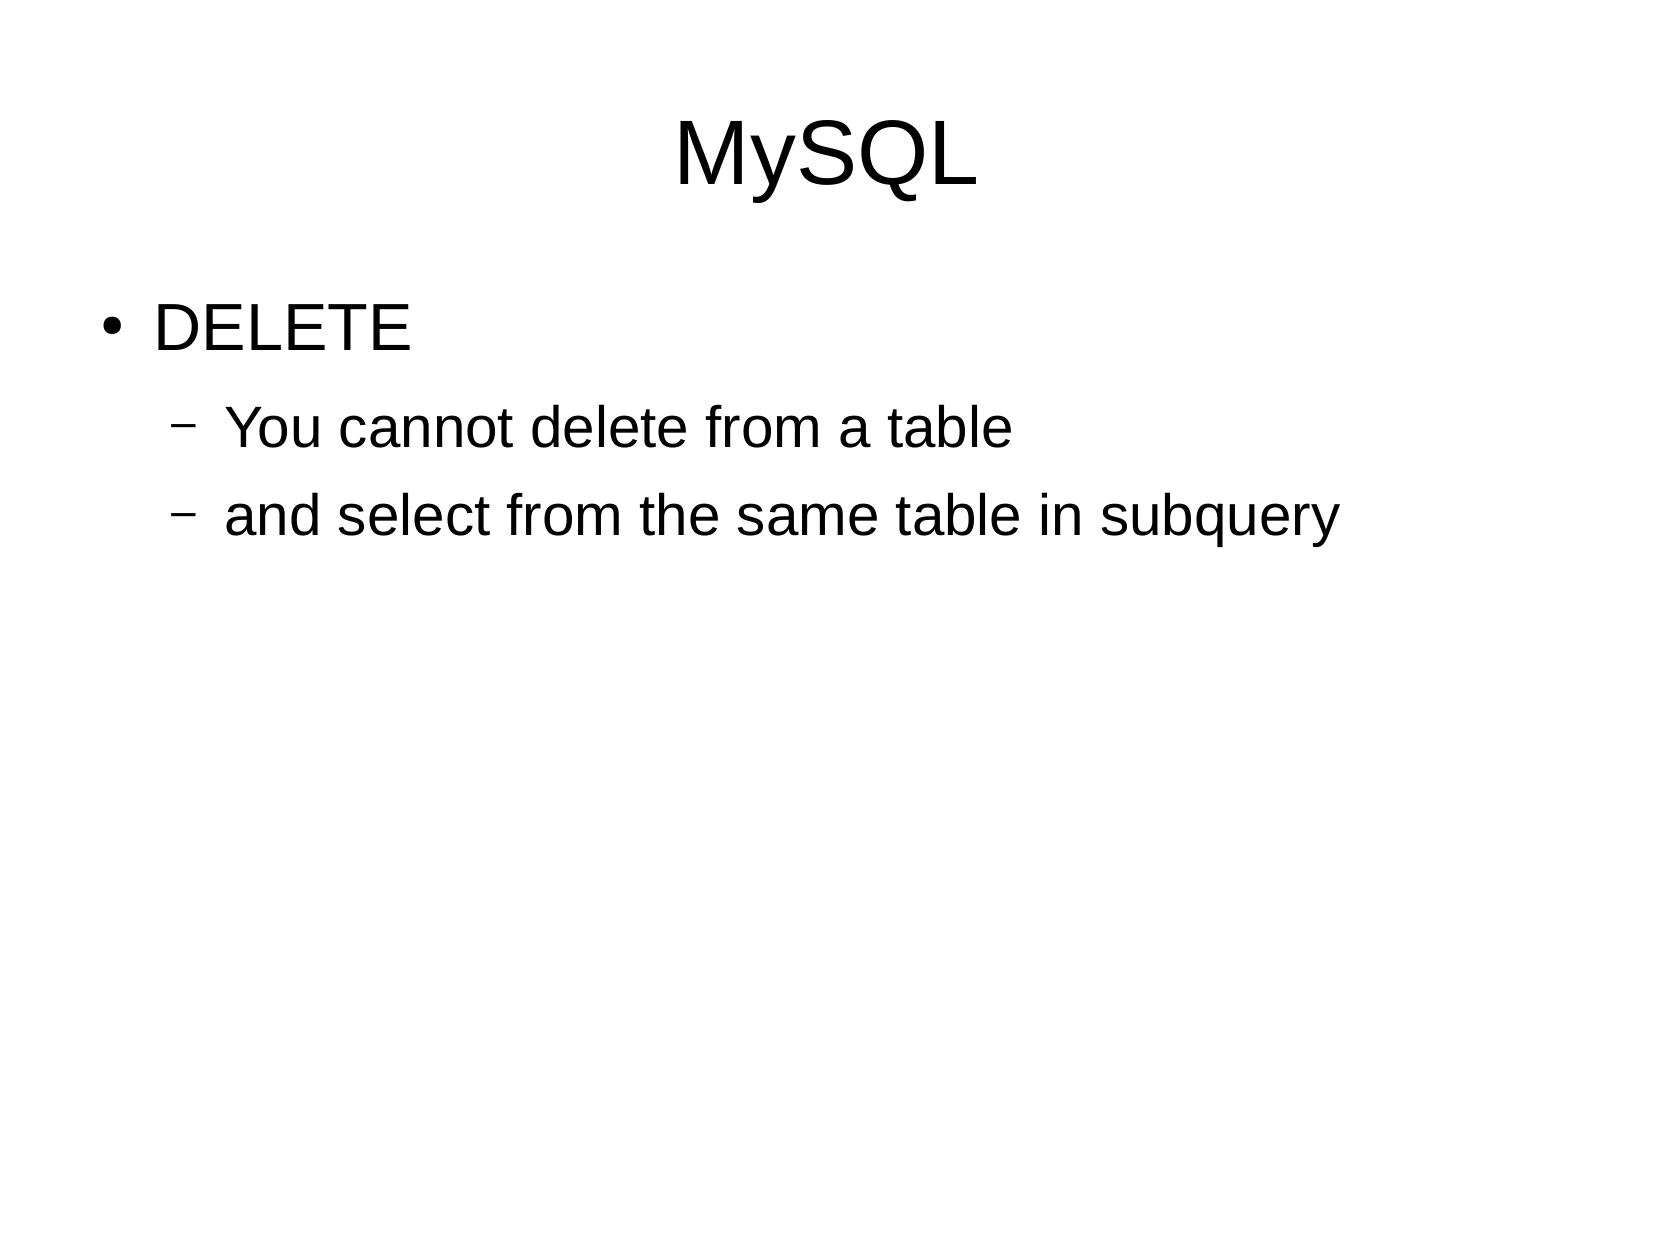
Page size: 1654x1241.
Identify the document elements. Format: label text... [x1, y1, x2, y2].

list DELETE You cannot delete from a table and select from the same table in subquery [82, 290, 1571, 1010]
title MySQL [82, 49, 1571, 257]
